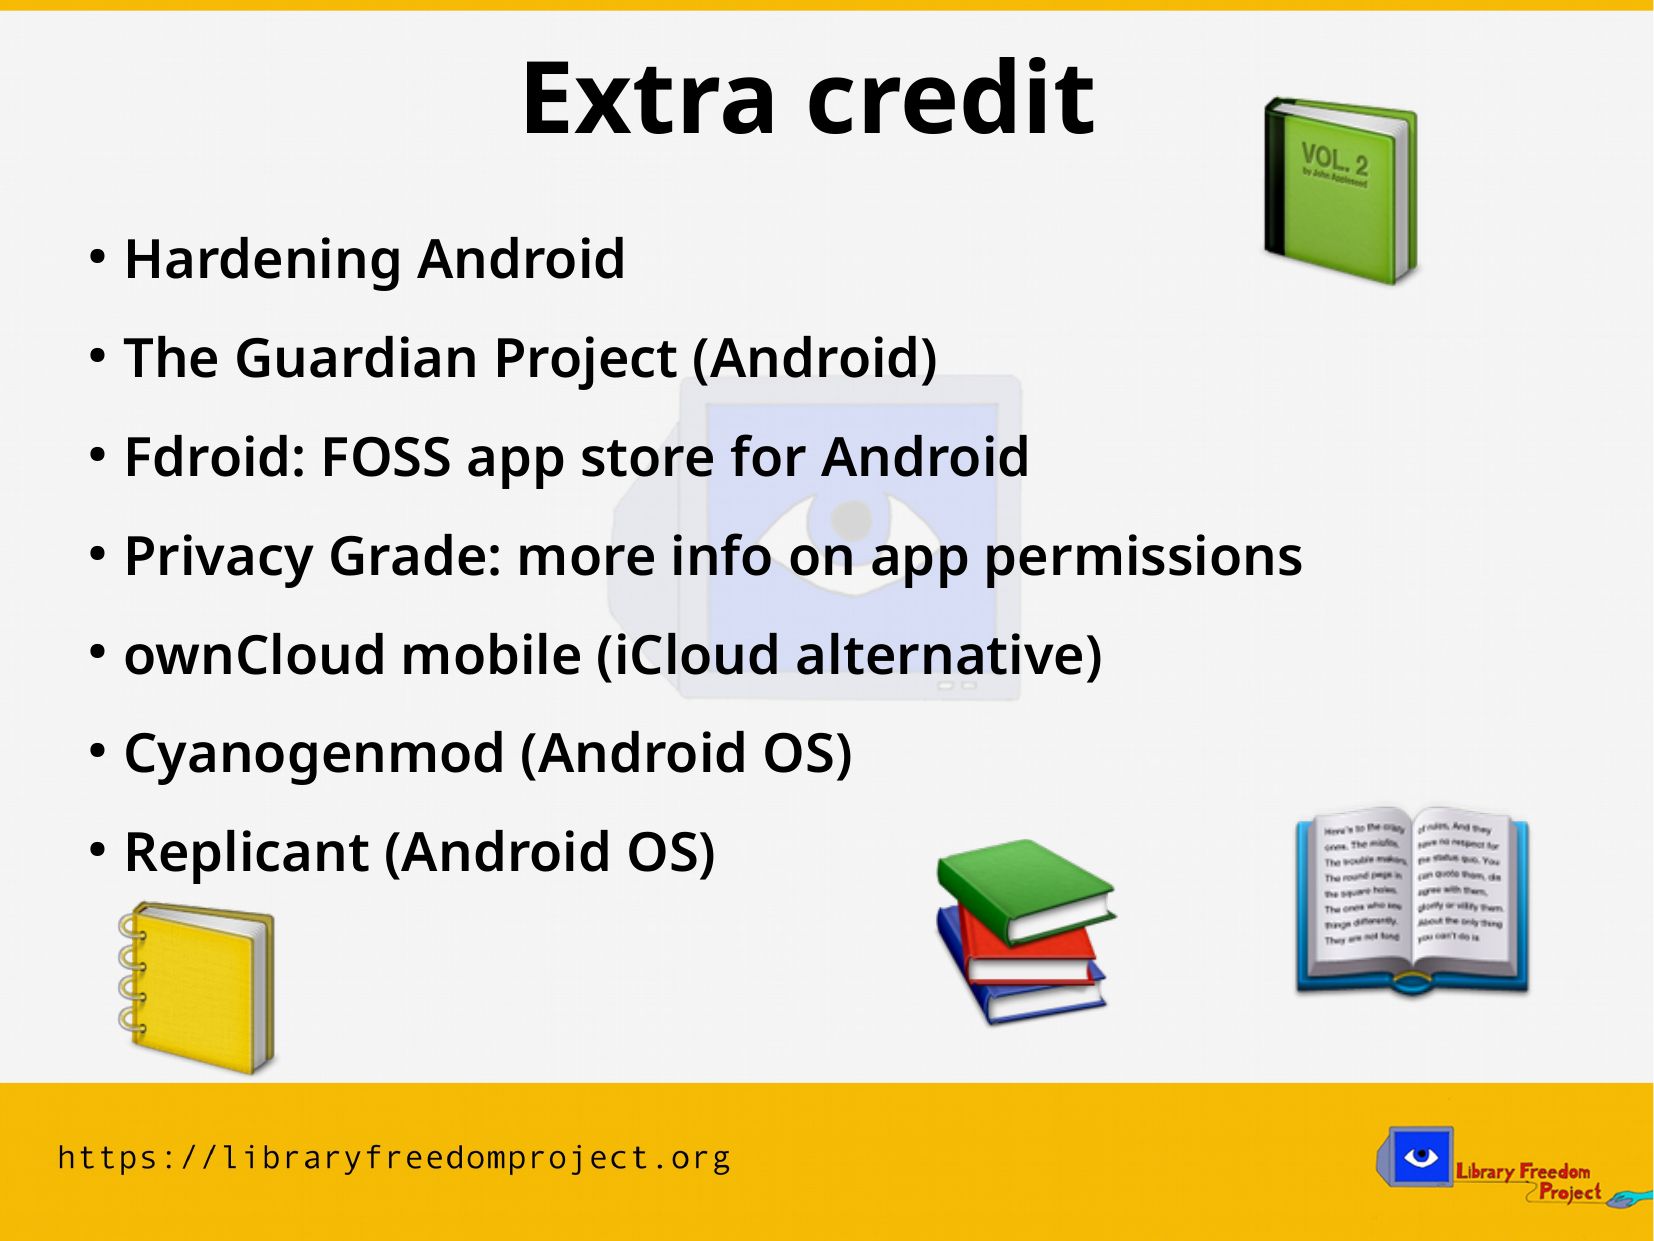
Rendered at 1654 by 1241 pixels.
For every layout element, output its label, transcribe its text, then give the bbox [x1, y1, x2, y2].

text_box Hardening Android The Guardian Project (Android) Fdroid: FOSS app store for Android Privacy Grade: more info on app permissions ownCloud mobile (iCloud alternative) Cyanogenmod (Android OS) Replicant (Android OS) [73, 213, 1581, 1036]
text_box Extra credit [518, 26, 1135, 166]
picture [0, 0, 1654, 1241]
